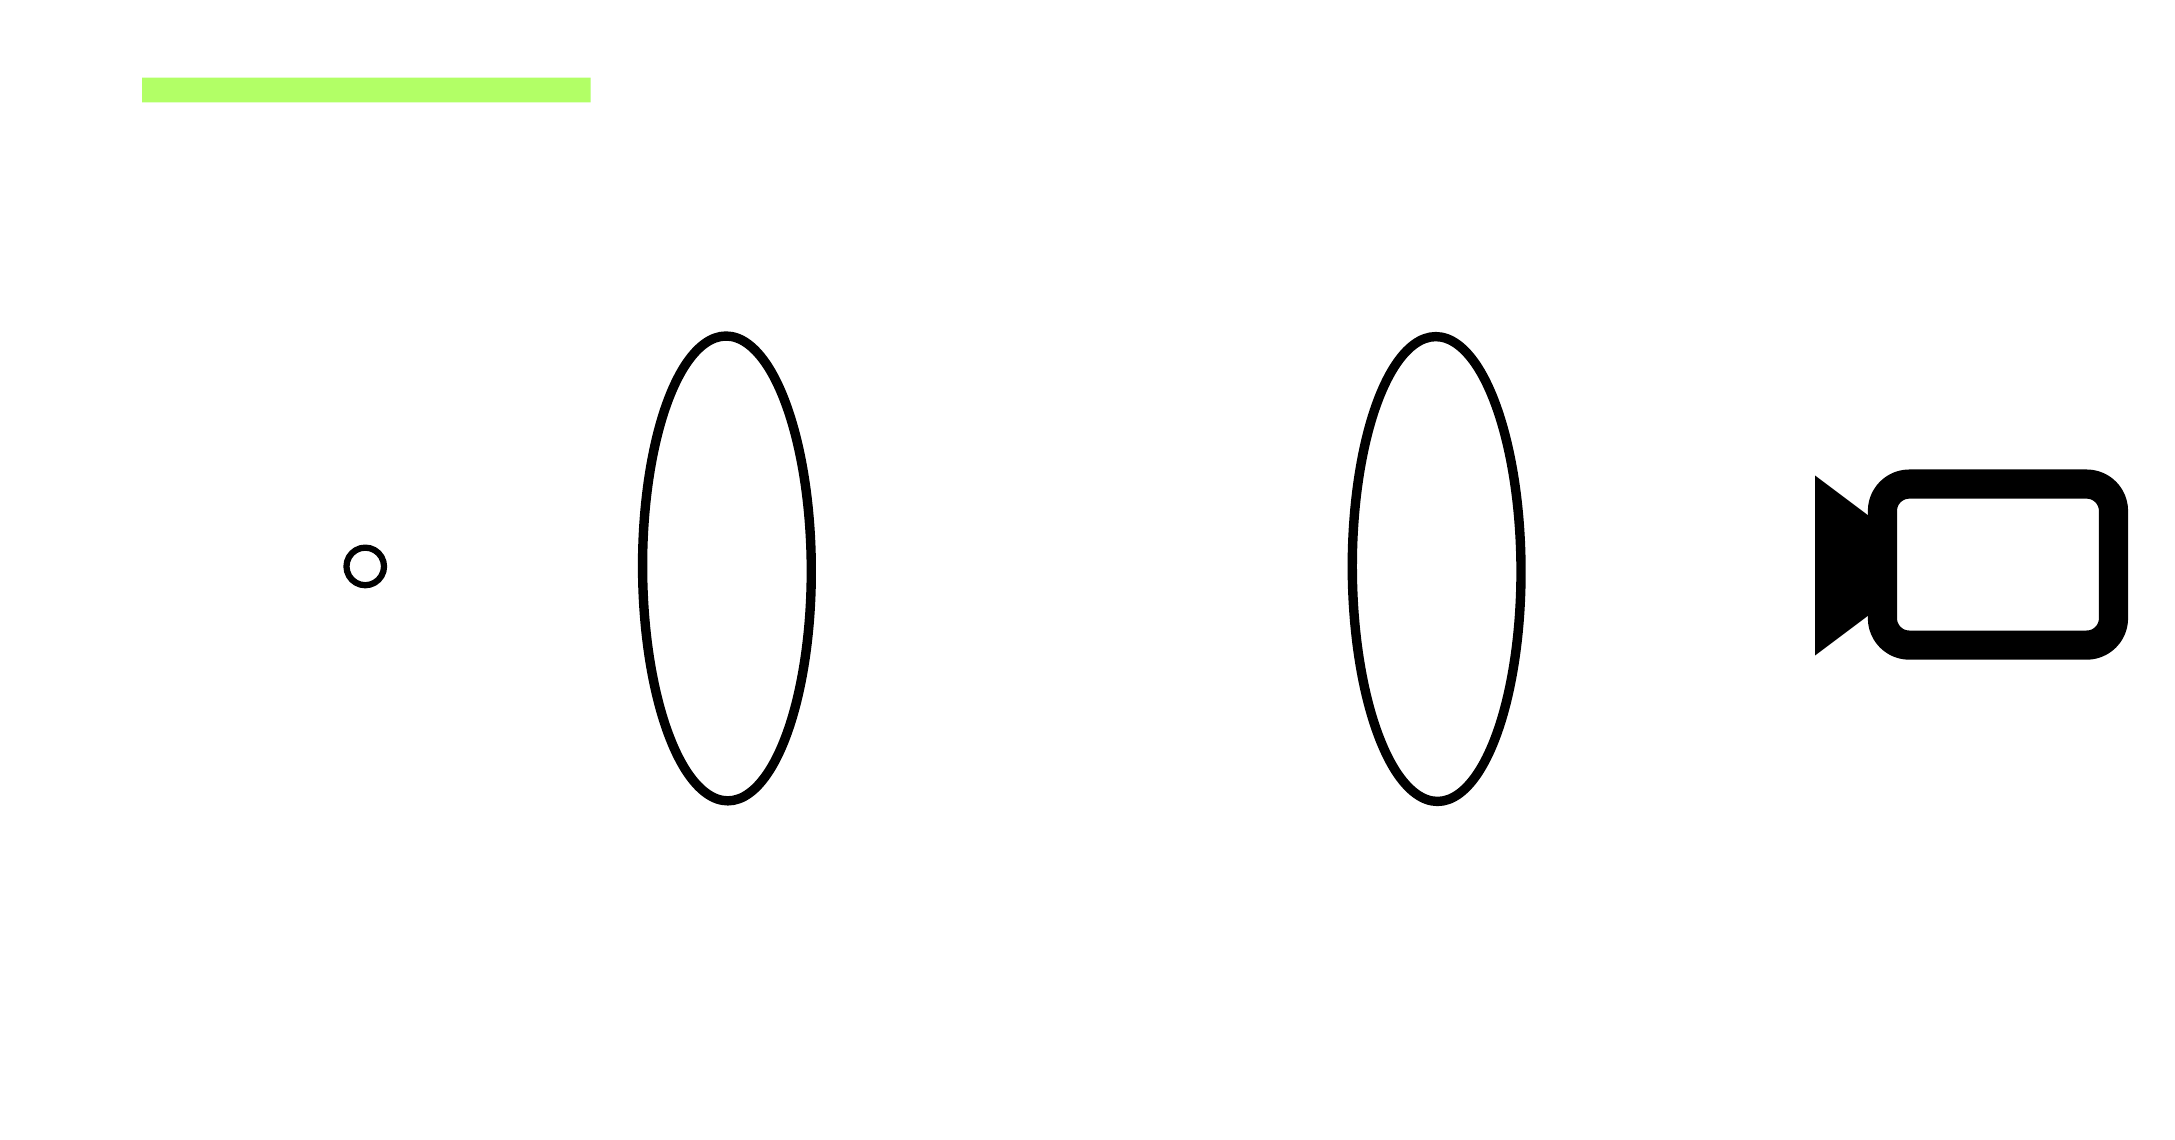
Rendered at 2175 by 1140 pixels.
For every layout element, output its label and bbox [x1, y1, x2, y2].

text_box [1882, 484, 2114, 646]
text_box [1352, 336, 1522, 802]
text_box [642, 336, 812, 801]
text_box [1815, 475, 1876, 656]
